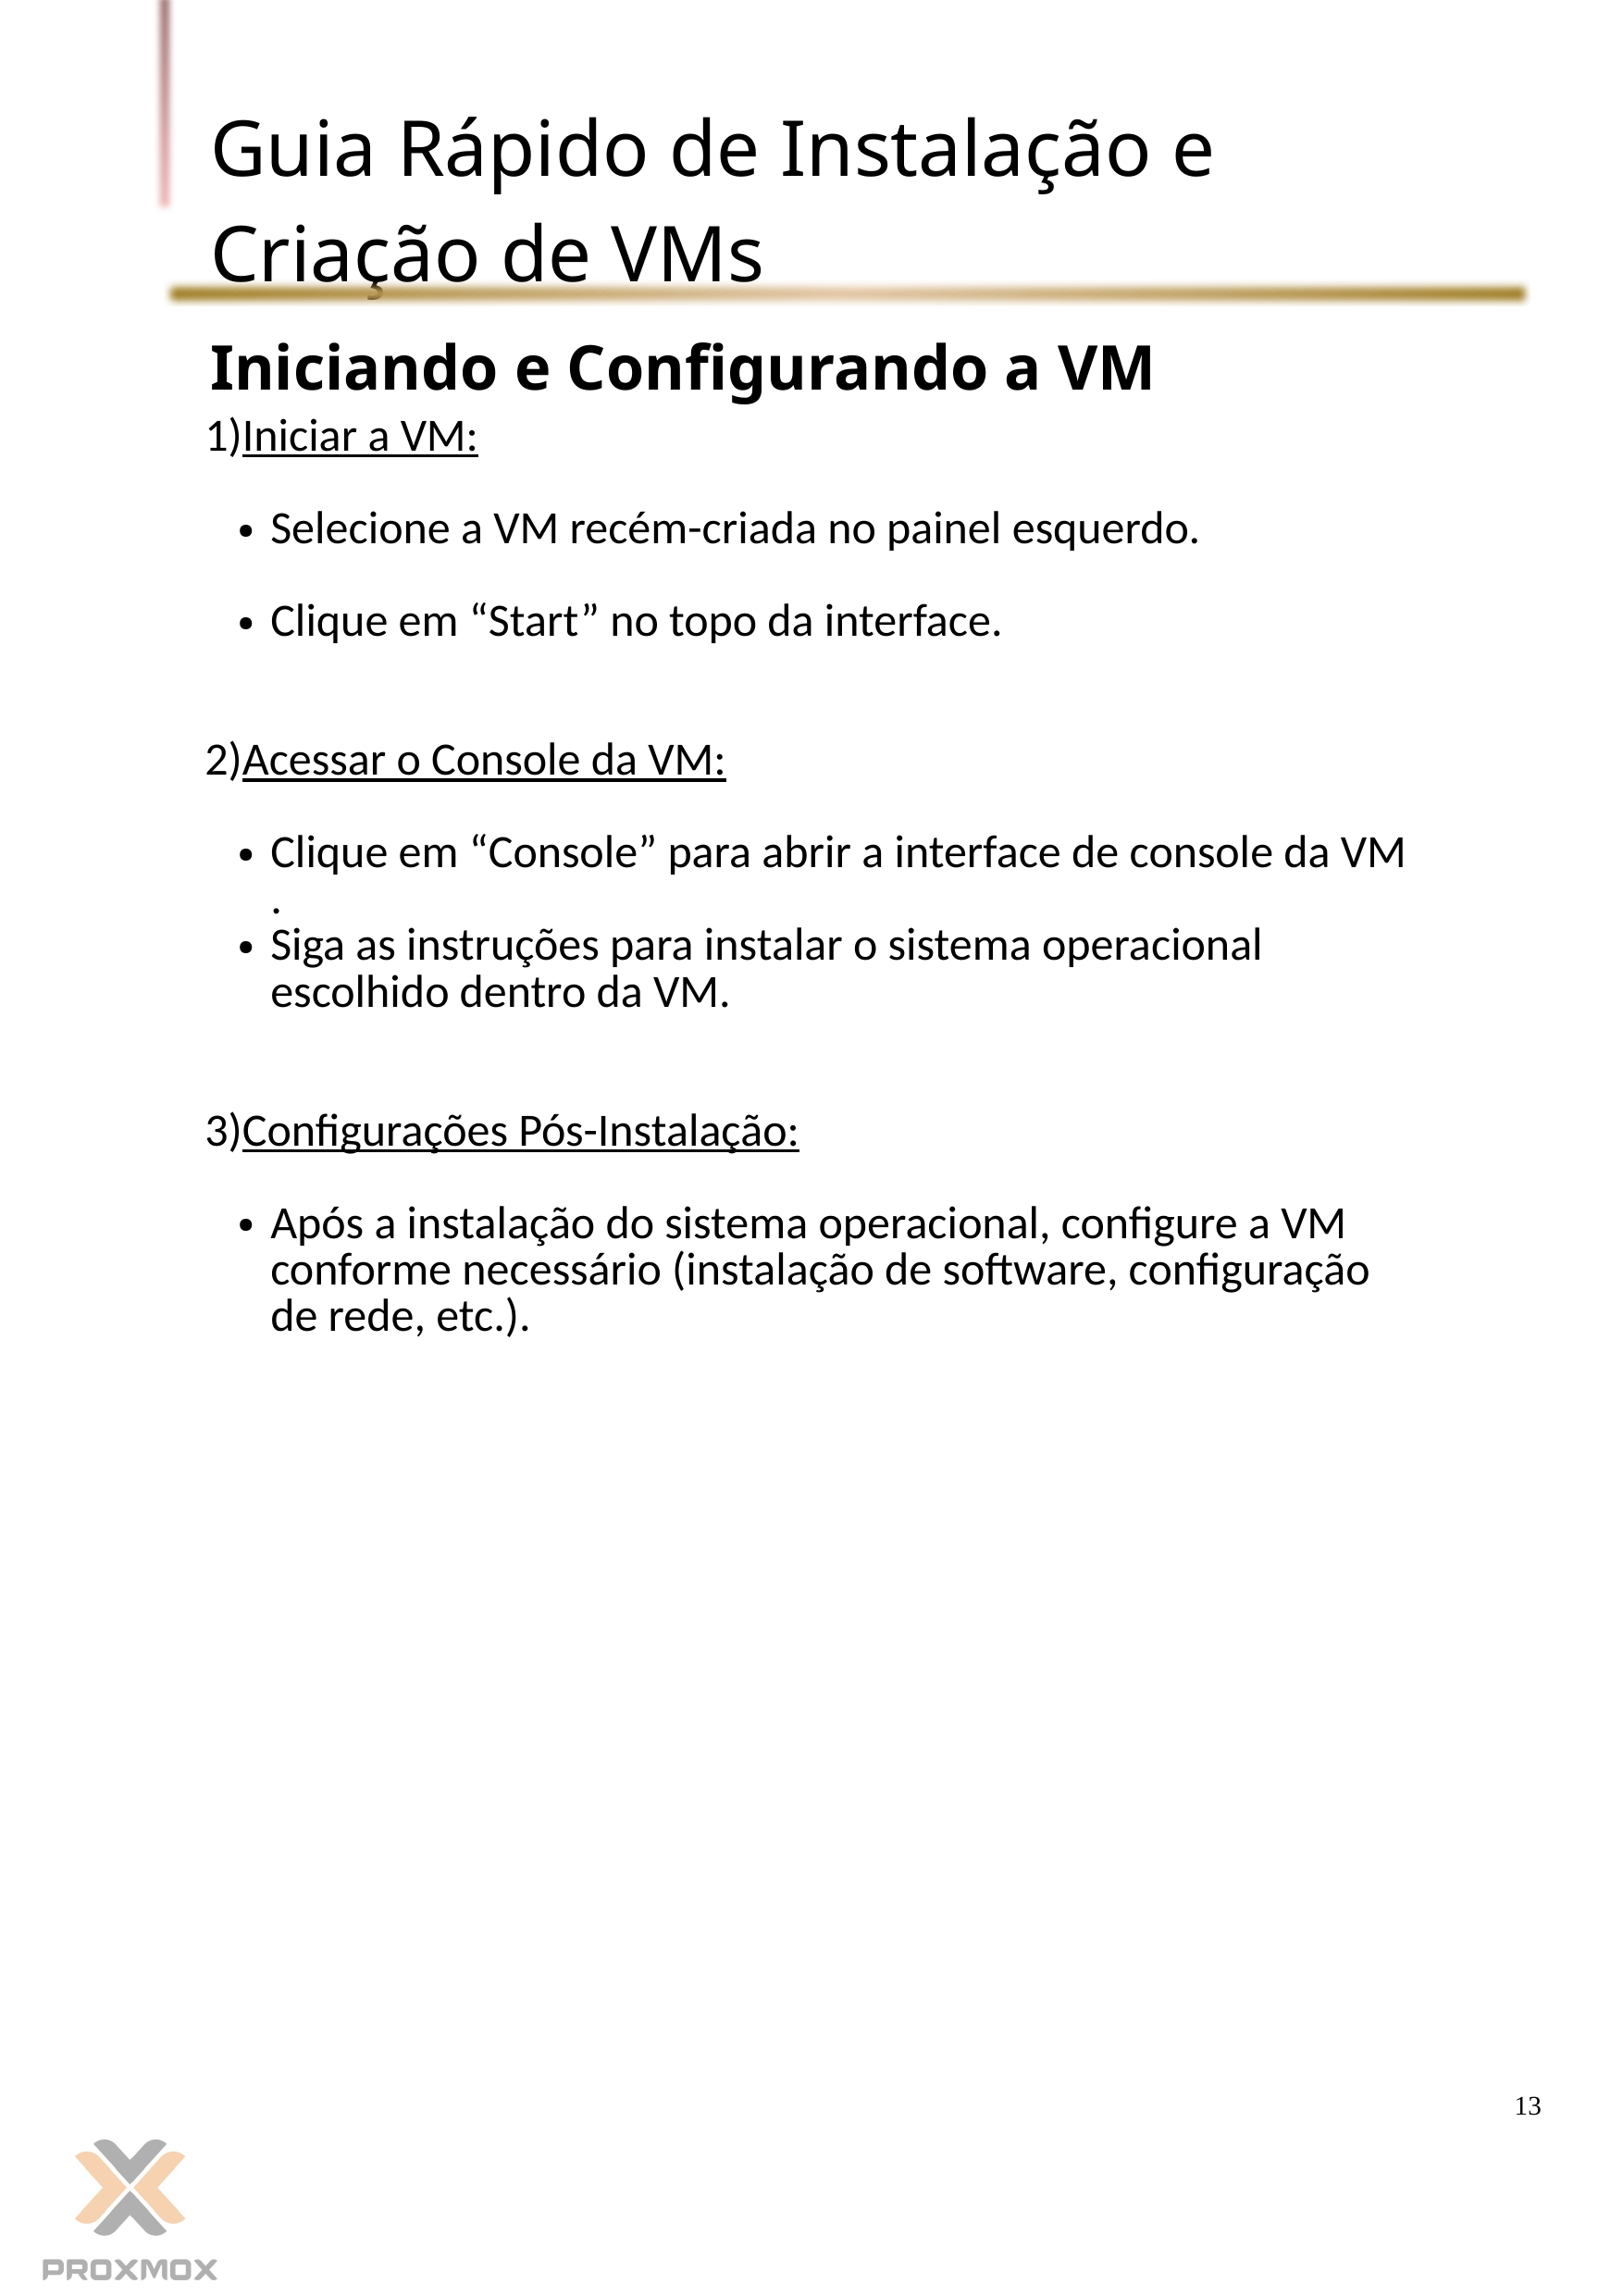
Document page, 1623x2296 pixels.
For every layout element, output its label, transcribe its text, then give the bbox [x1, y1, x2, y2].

text_box Guia Rápido de Instalação e Criação de VMs [196, 87, 1441, 280]
text_box Iniciar a VM: Selecione a VM recém-criada no painel esquerdo. Clique em “Start” no topo da interface. Acessar o Console da VM: Clique em “Console” para abrir a interface de console da VM . Siga as instruções para instalar o sistema operacional escolhido dentro da VM. Configurações Pós-Instalação: Após a instalação do sistema operacional, configure a VM conforme necessário (instalação de software, configuração de rede, etc.). [191, 409, 1435, 2187]
text_box Iniciando e Configurando a VM [196, 316, 1441, 421]
text_box [178, 290, 1518, 300]
picture [0, 2126, 263, 2296]
